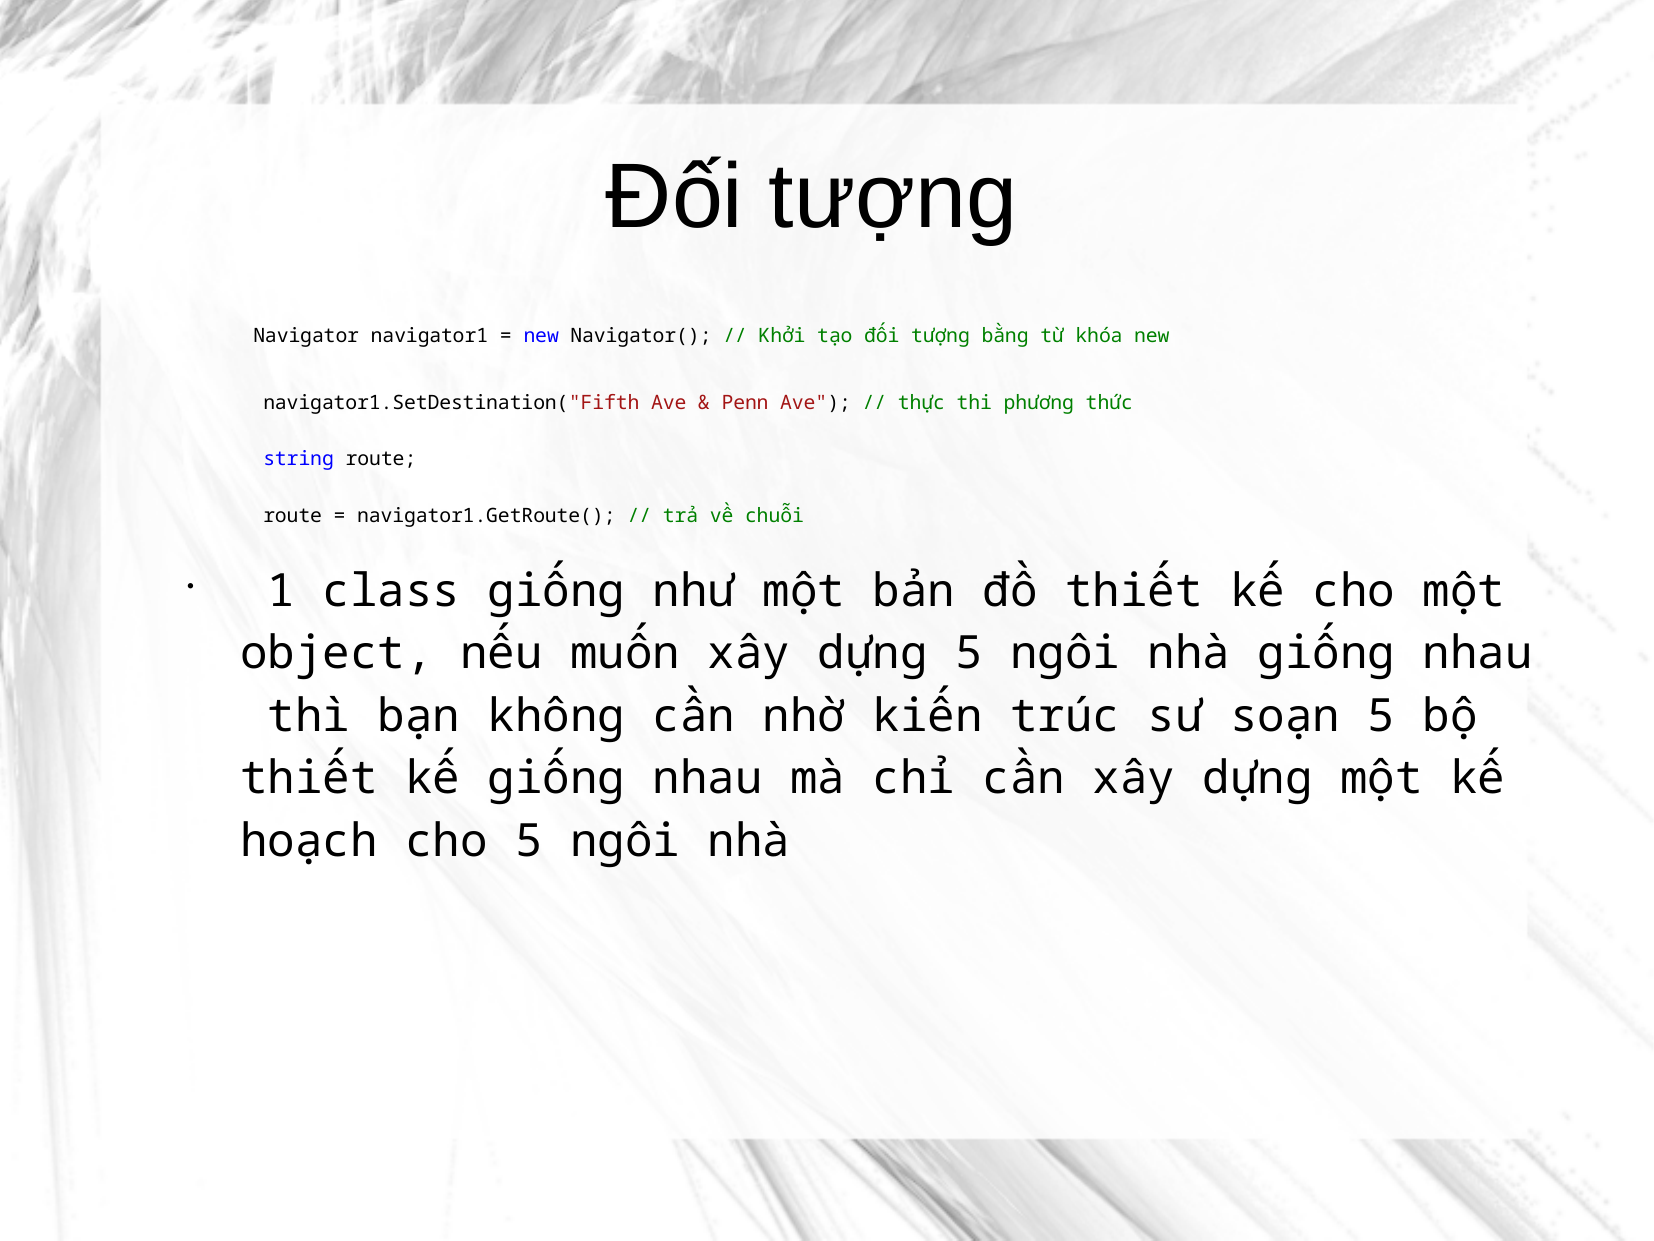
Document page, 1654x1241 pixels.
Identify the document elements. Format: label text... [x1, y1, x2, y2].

list Navigator navigator1 = new Navigator(); // Khởi tạo đối tượng bằng từ khóa new navigator1.SetDestination("Fifth Ave & Penn Ave"); // thực thi phương thức string route; route = navigator1.GetRoute(); // trả về chuỗi 1 class giống như một bản đồ thiết kế cho một object, nếu muốn xây dựng 5 ngôi nhà giống nhau thì bạn không cần nhờ kiến trúc sư soạn 5 bộ thiết kế giống nhau mà chỉ cần xây dựng một kế hoạch cho 5 ngôi nhà [169, 285, 1561, 1067]
picture [0, 0, 1654, 1241]
title Đối tượng [118, 112, 1506, 281]
